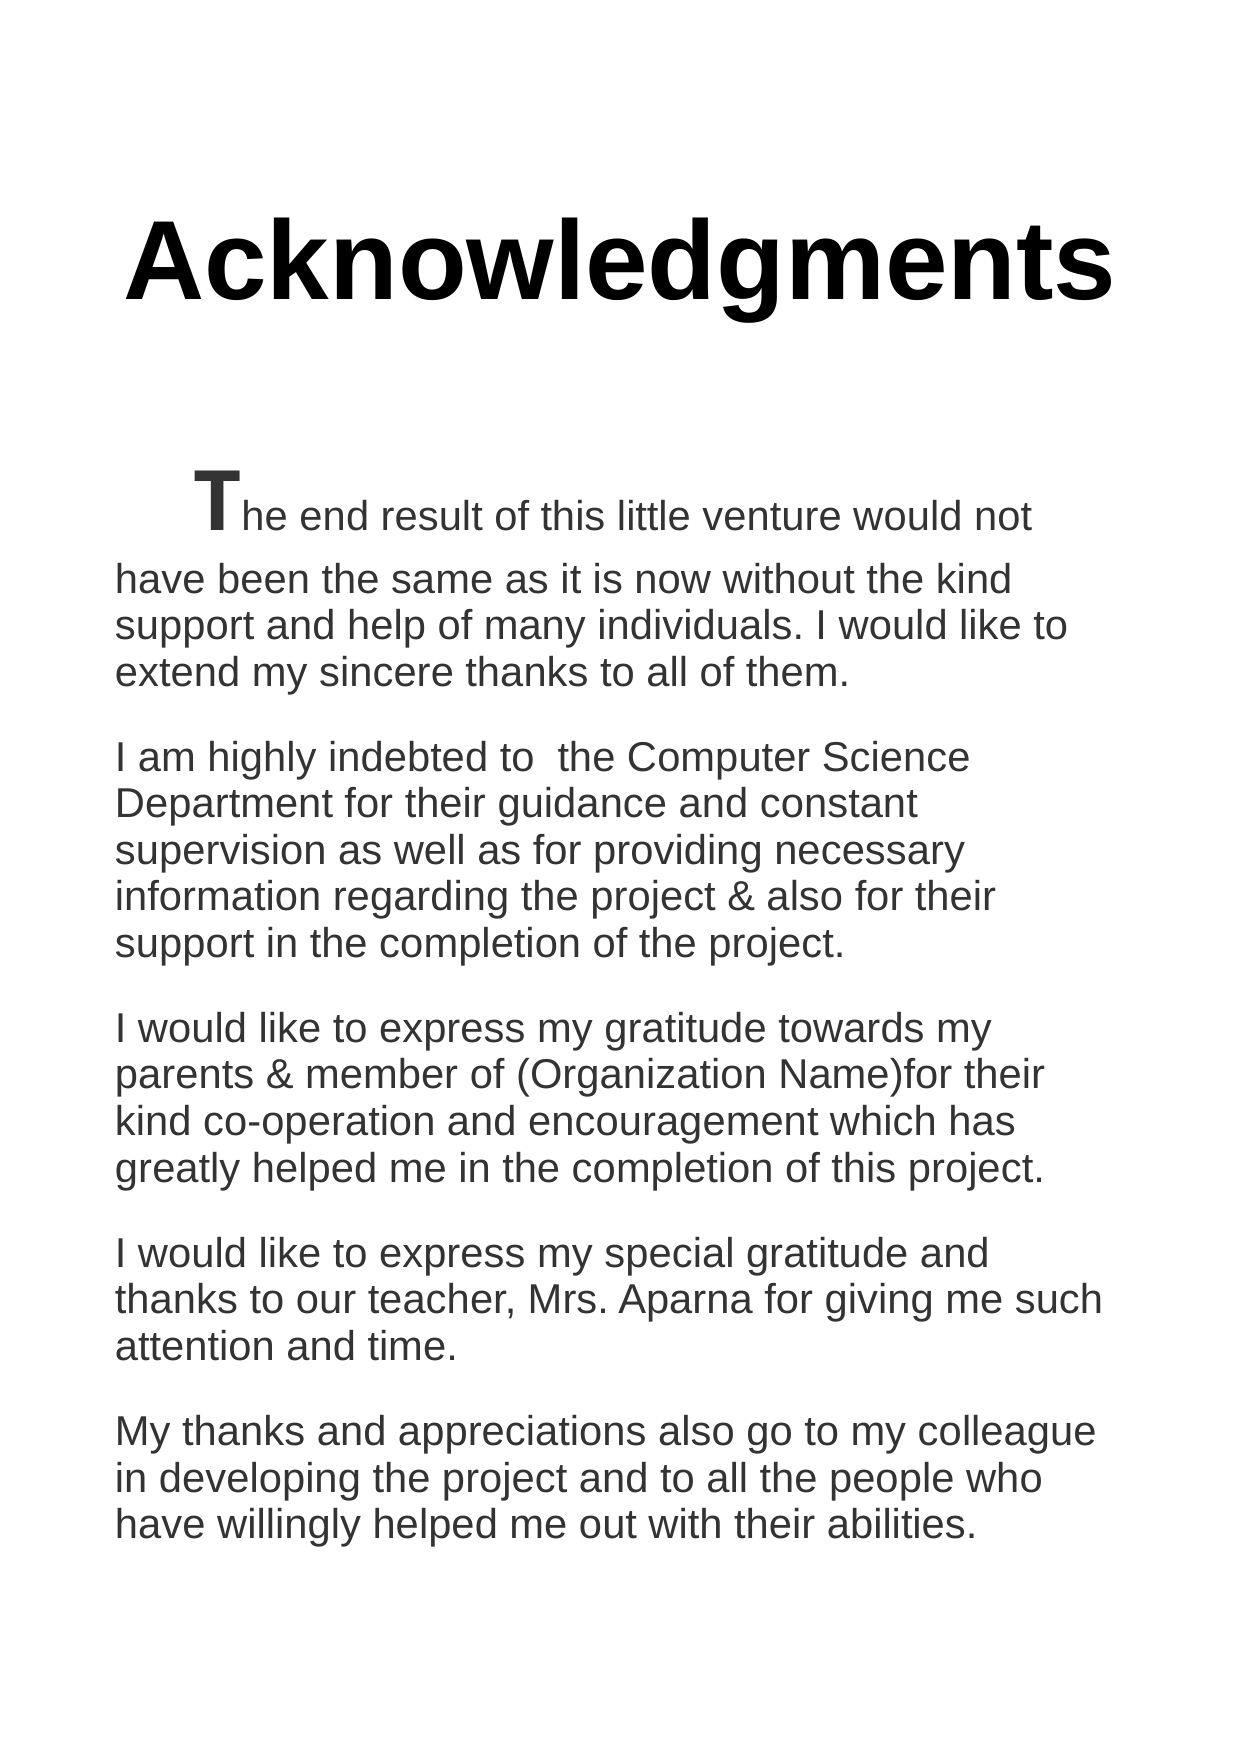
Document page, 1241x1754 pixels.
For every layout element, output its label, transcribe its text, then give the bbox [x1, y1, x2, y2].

list The end result of this little venture would not have been the same as it is now without the kind support and help of many individuals. I would like to extend my sincere thanks to all of them. I am highly indebted to the Computer Science Department for their guidance and constant supervision as well as for providing necessary information regarding the project & also for their support in the completion of the project. I would like to express my gratitude towards my parents & member of (Organization Name)for their kind co-operation and encouragement which has greatly helped me in the completion of this project. I would like to express my special gratitude and thanks to our teacher, Mrs. Aparna for giving me such attention and time. My thanks and appreciations also go to my colleague in developing the project and to all the people who have willingly helped me out with their abilities. [115, 441, 1125, 1534]
title Acknowledgments [115, 124, 1125, 398]
